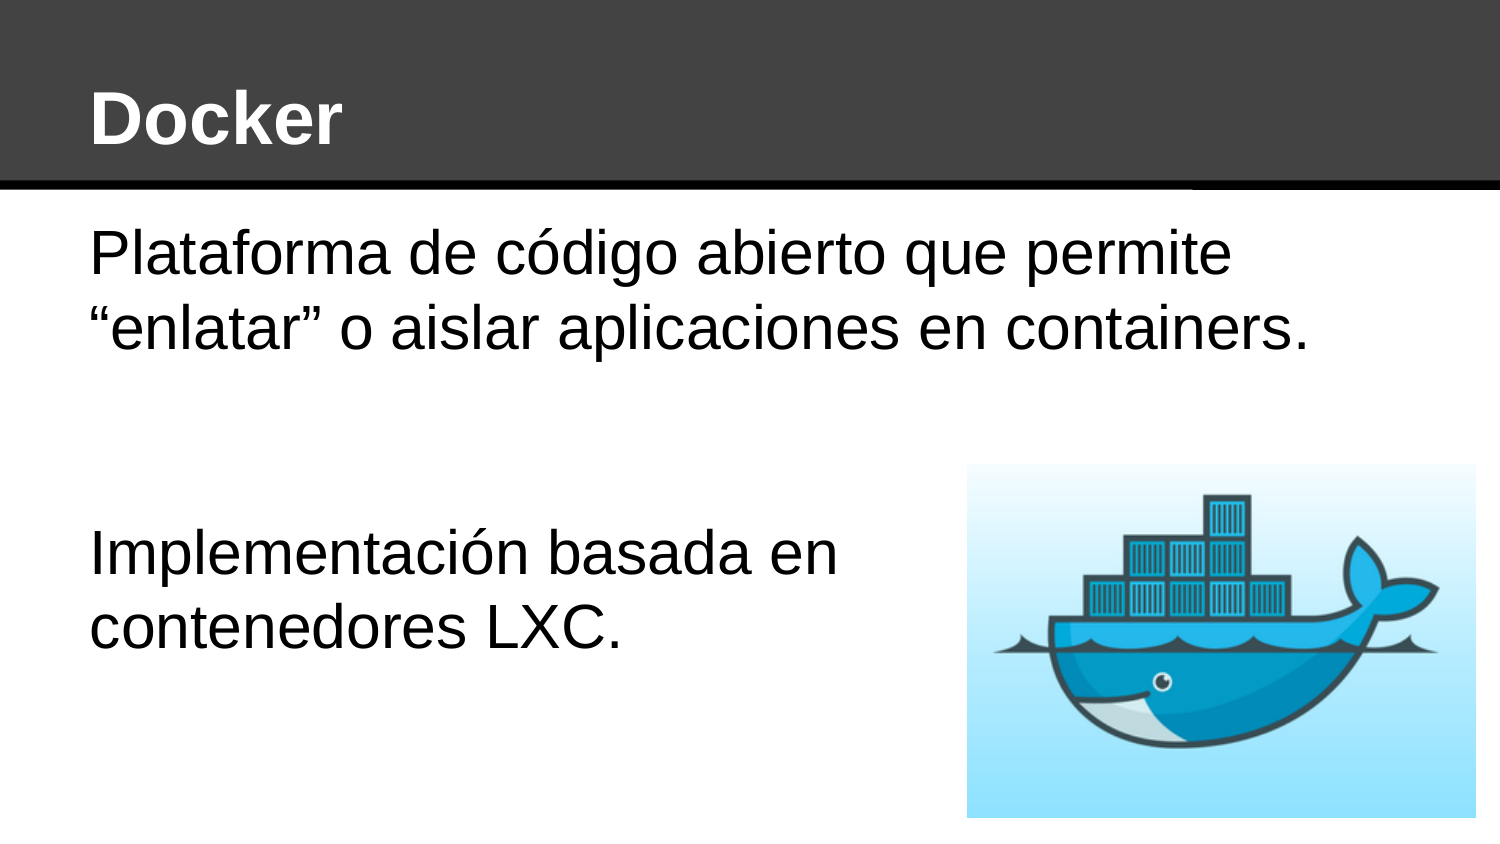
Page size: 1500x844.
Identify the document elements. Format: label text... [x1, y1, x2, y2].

text_box Plataforma de código abierto que permite “enlatar” o aislar aplicaciones en containers. Implementación basada en contenedores LXC. [75, 196, 1425, 808]
picture [967, 464, 1476, 818]
text_box Docker [75, 33, 1425, 175]
